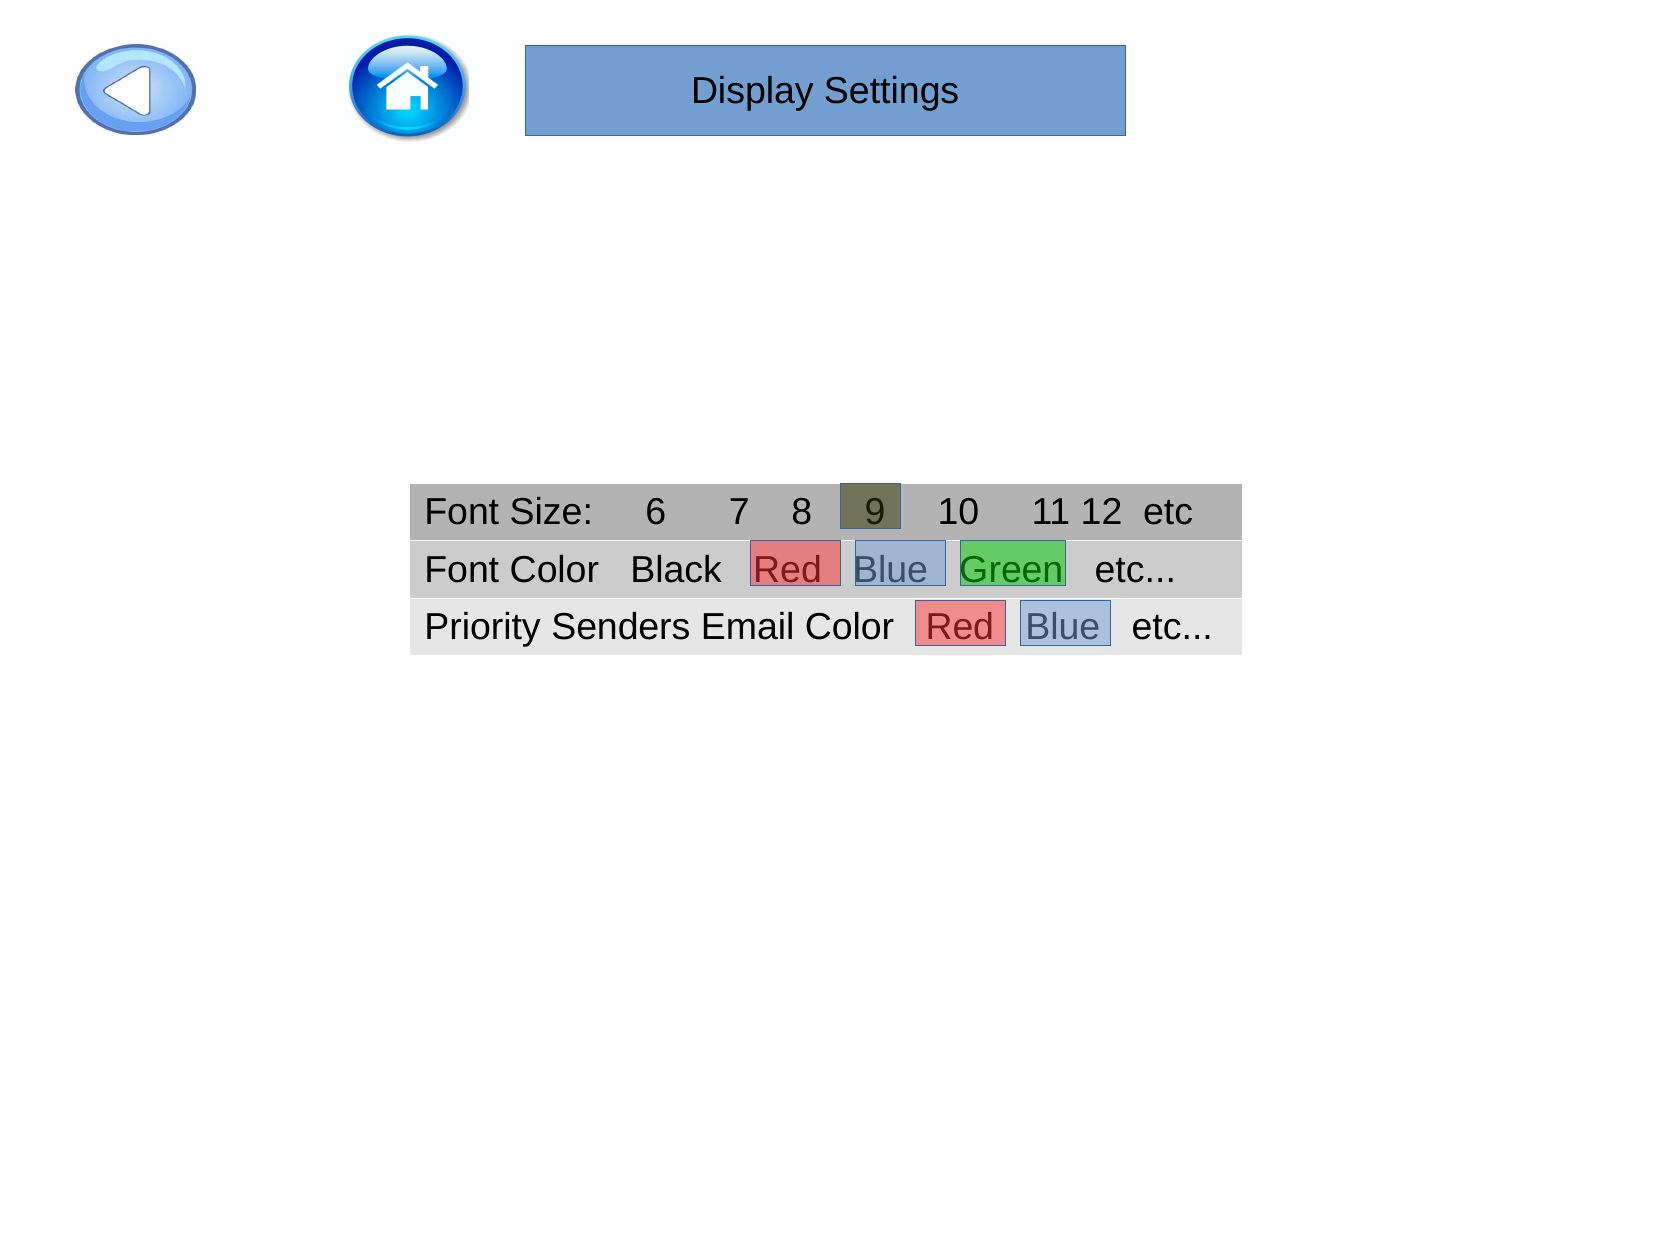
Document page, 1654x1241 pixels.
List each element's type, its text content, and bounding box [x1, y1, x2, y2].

picture [345, 29, 469, 143]
text_box [750, 540, 841, 586]
table_header Font Size: 6 7 8 9 10 11 12 etc [410, 484, 1242, 540]
text_box [1020, 600, 1111, 646]
text_box [960, 540, 1066, 586]
table_cell Font Color Black Red Blue Green etc... [410, 541, 1242, 598]
text_box [915, 600, 1006, 646]
table_cell Priority Senders Email Color Red Blue etc... [410, 599, 1242, 655]
text_box [840, 483, 901, 529]
text_box [855, 540, 946, 586]
picture [75, 44, 196, 136]
text_box Display Settings [525, 45, 1126, 136]
